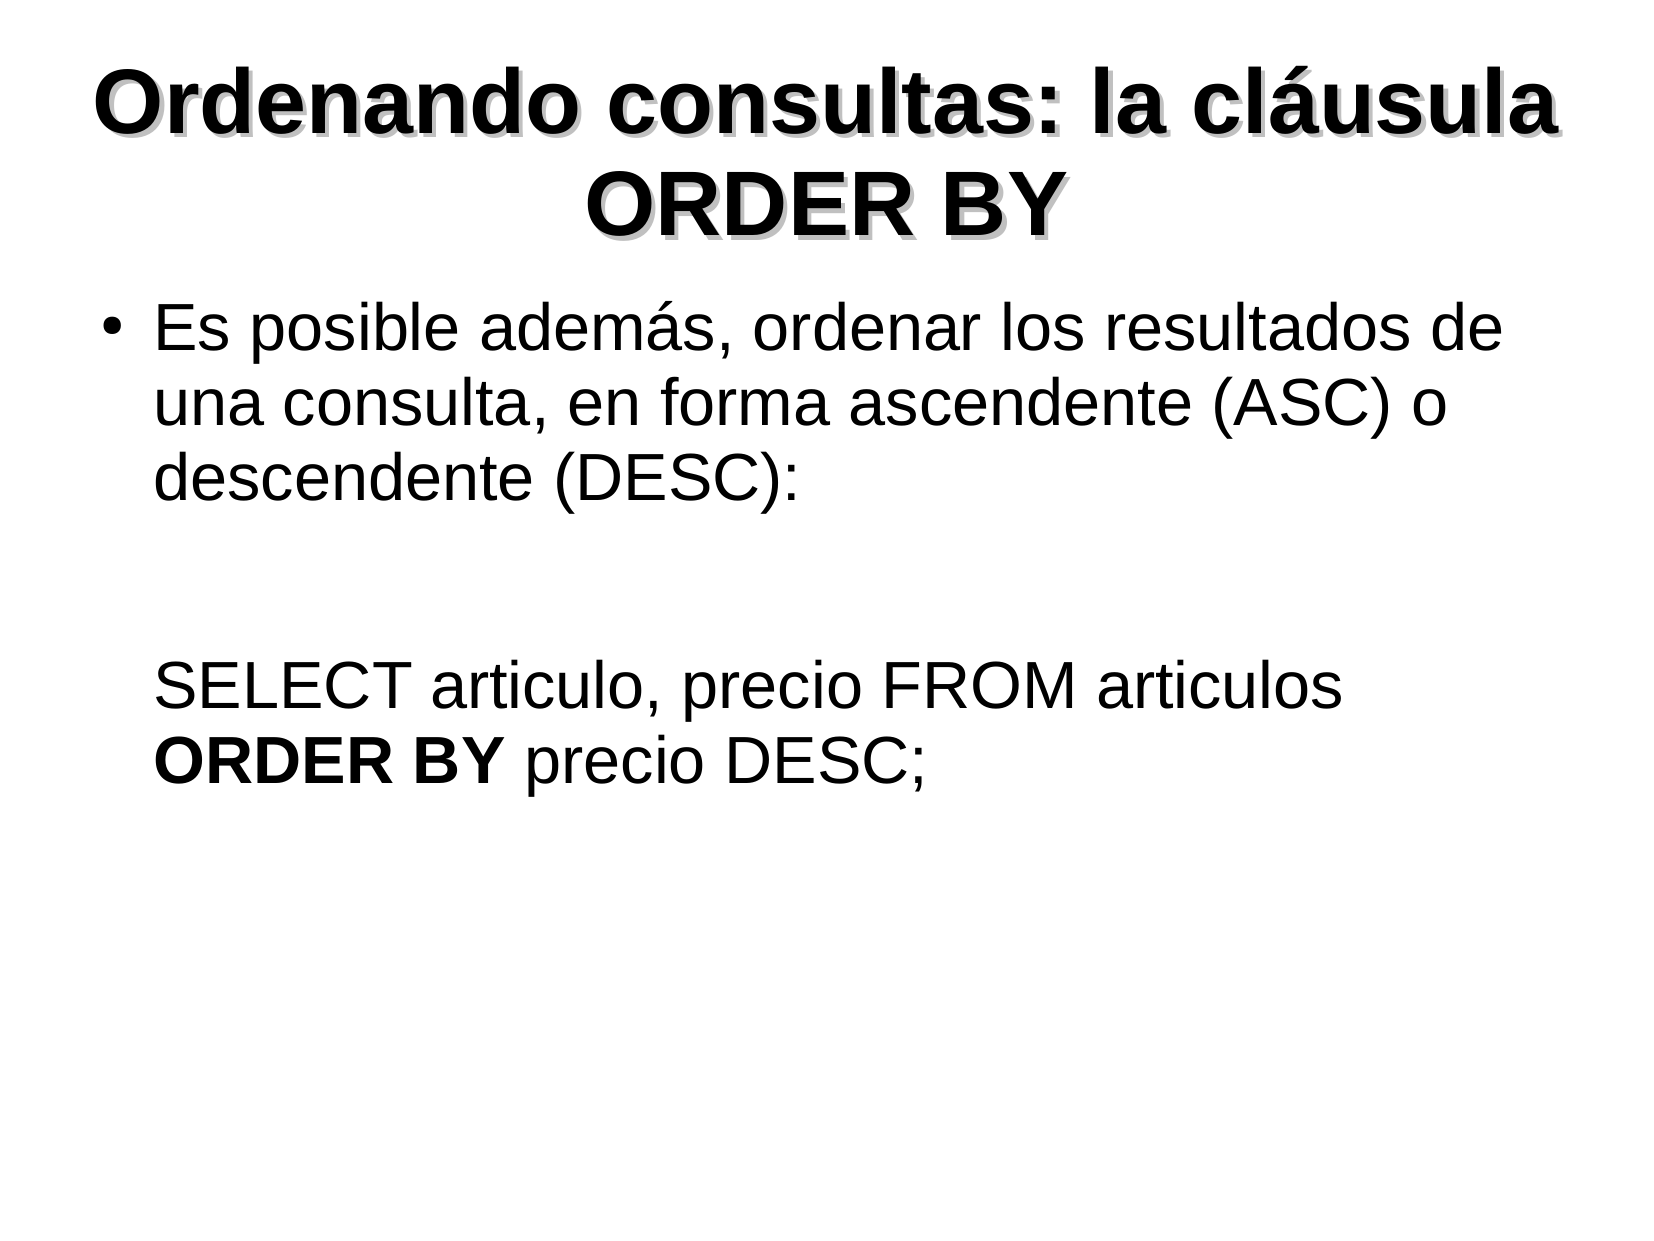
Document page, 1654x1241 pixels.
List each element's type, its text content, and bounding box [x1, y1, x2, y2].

title Ordenando consultas: la cláusula ORDER BY [82, 49, 1571, 257]
list Es posible además, ordenar los resultados de una consulta, en forma ascendente (ASC) o descendente (DESC): SELECT articulo, precio FROM articulos ORDER BY precio DESC; [82, 290, 1571, 1010]
